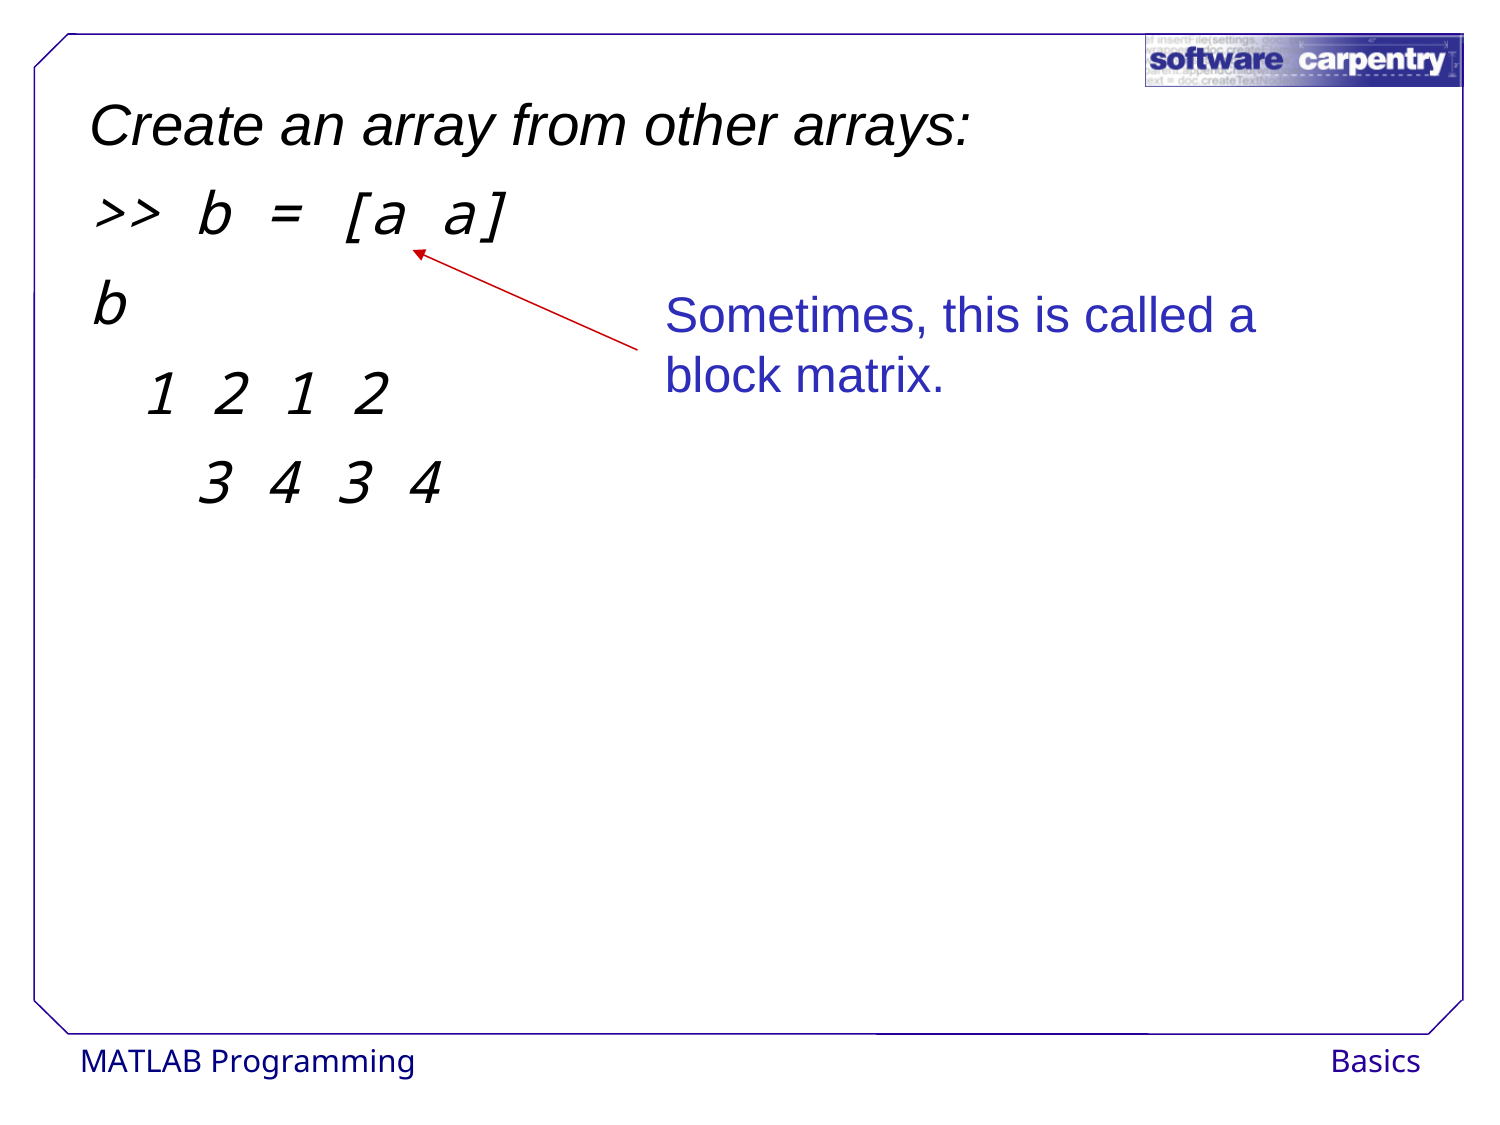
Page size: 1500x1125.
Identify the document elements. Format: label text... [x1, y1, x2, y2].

text_box Sometimes, this is called a block matrix. [649, 274, 1338, 411]
picture [1145, 33, 1464, 87]
list Create an array from other arrays: >> b = [a a] b 1 2 1 2 3 4 3 4 [75, 87, 1426, 988]
